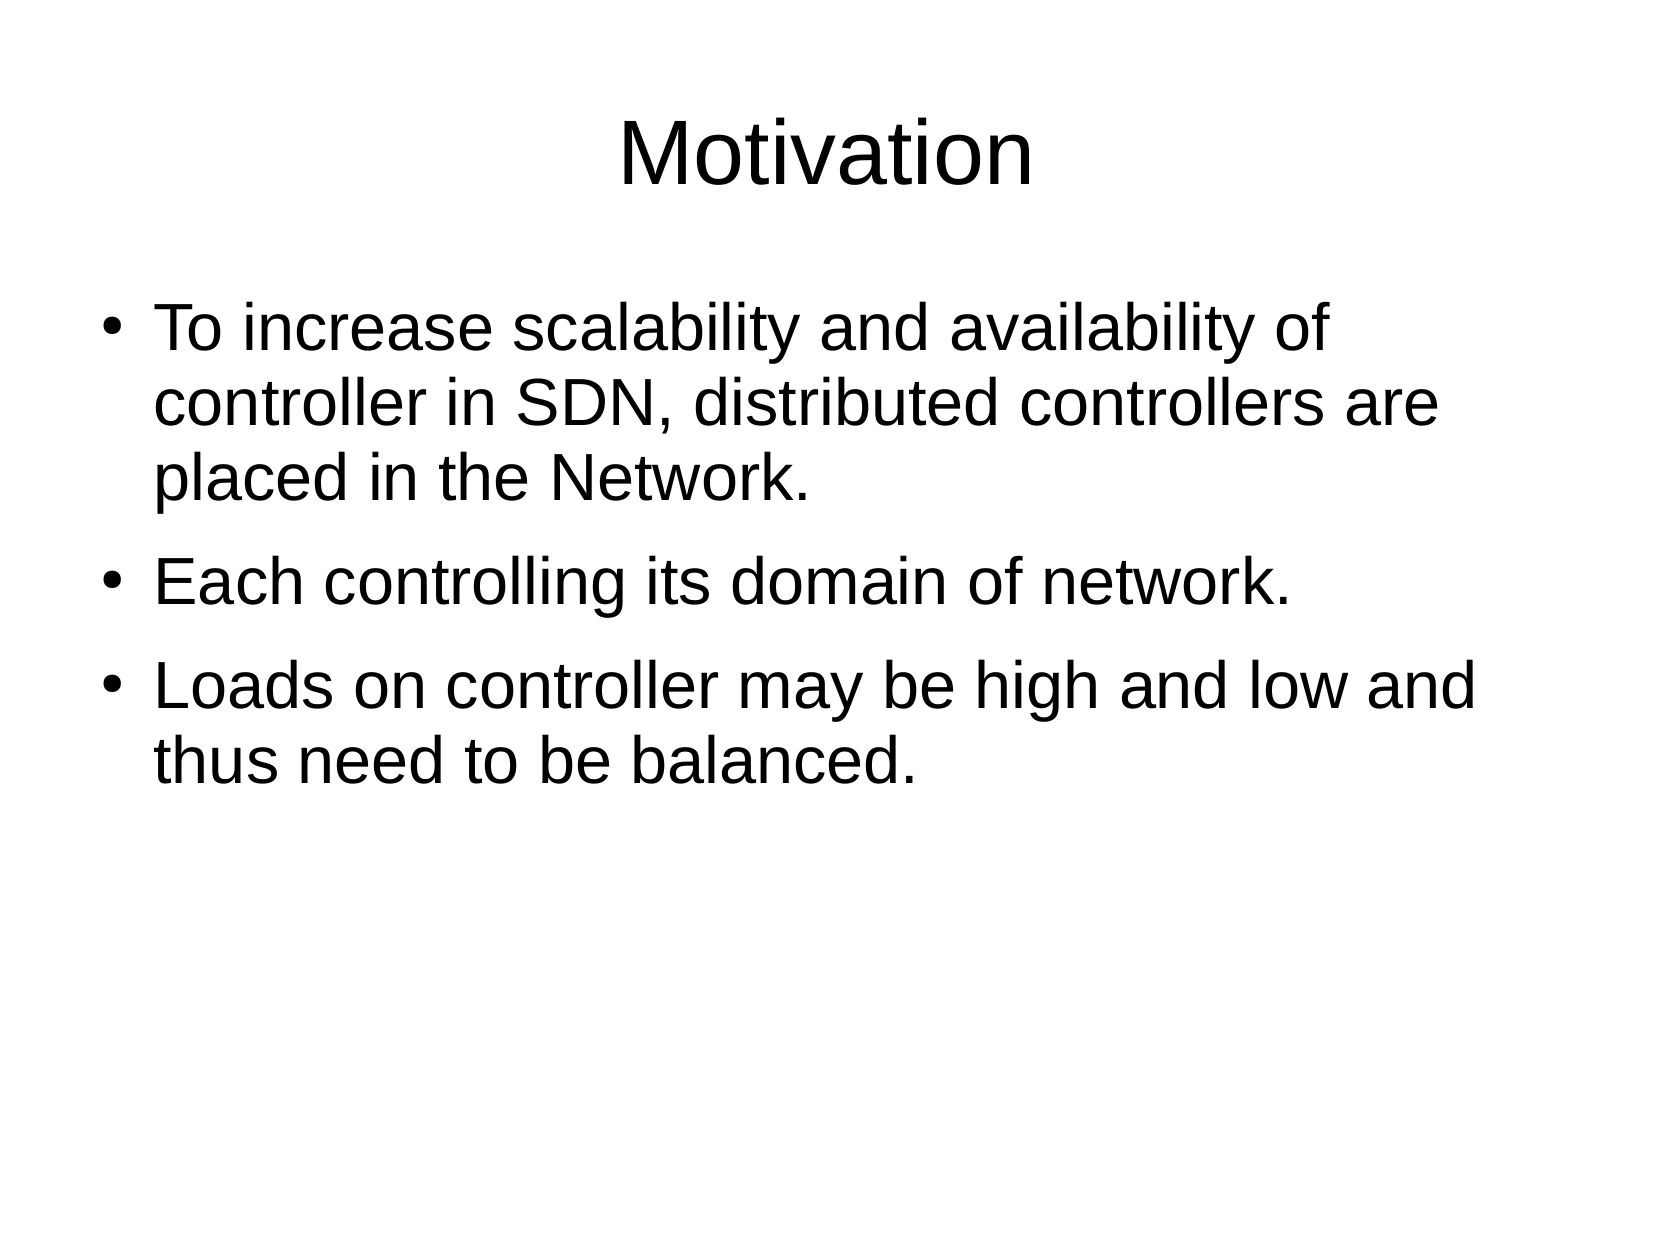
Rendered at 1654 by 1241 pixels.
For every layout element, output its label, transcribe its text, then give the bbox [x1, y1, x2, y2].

title Motivation [82, 49, 1571, 257]
list To increase scalability and availability of controller in SDN, distributed controllers are placed in the Network. Each controlling its domain of network. Loads on controller may be high and low and thus need to be balanced. [82, 290, 1571, 1010]
